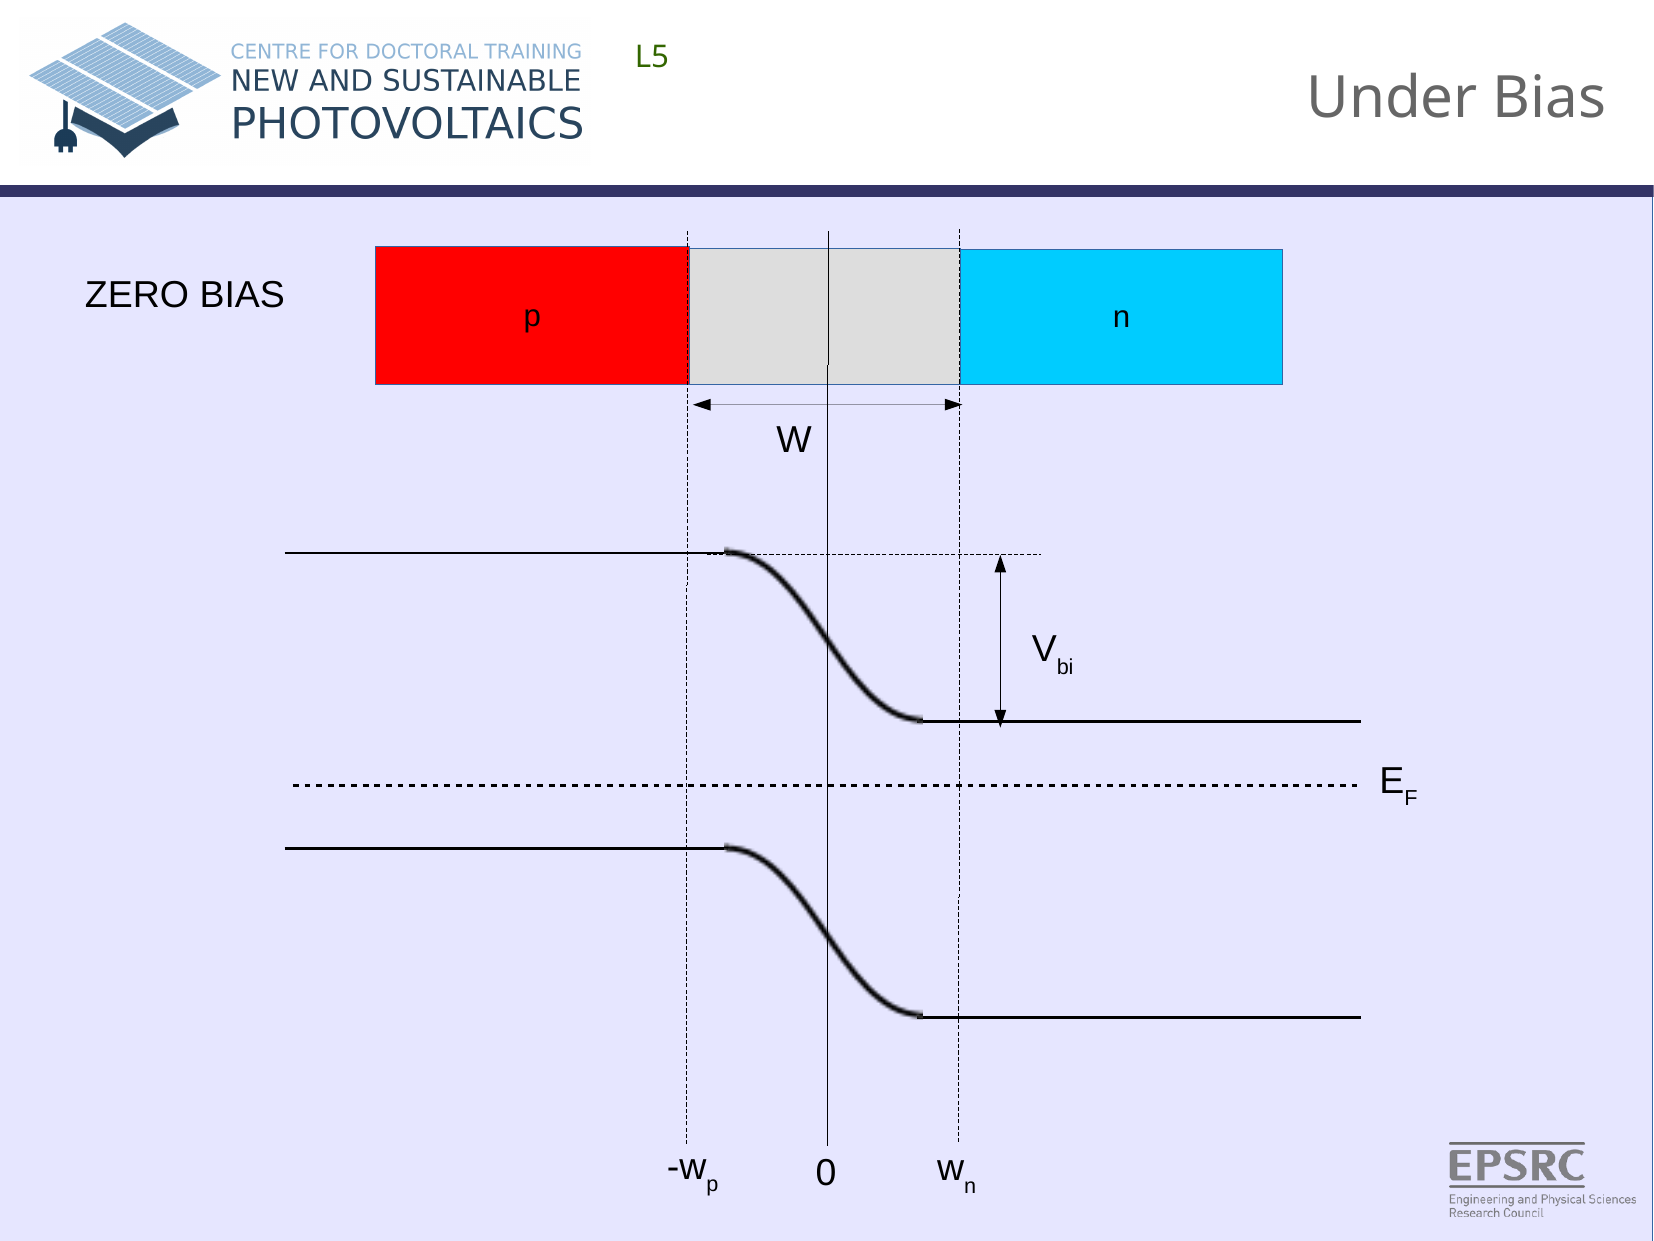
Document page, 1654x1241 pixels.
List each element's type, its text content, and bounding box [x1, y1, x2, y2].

text_box L5 [620, 29, 880, 80]
text_box Vbi [1017, 620, 1089, 687]
text_box p [375, 246, 690, 385]
text_box n [961, 249, 1283, 385]
text_box wn [922, 1139, 991, 1206]
text_box 0 [790, 1144, 852, 1201]
text_box W [761, 411, 827, 469]
picture [1449, 1142, 1636, 1217]
picture [724, 822, 827, 1042]
text_box Under Bias [770, 51, 1622, 142]
text_box ZERO BIAS [70, 265, 301, 323]
text_box EF [1364, 751, 1433, 818]
picture [19, 17, 591, 166]
text_box -wp [652, 1137, 734, 1204]
picture [828, 822, 923, 1042]
picture [828, 526, 923, 747]
picture [724, 526, 827, 747]
text_box [0, 197, 1653, 1241]
